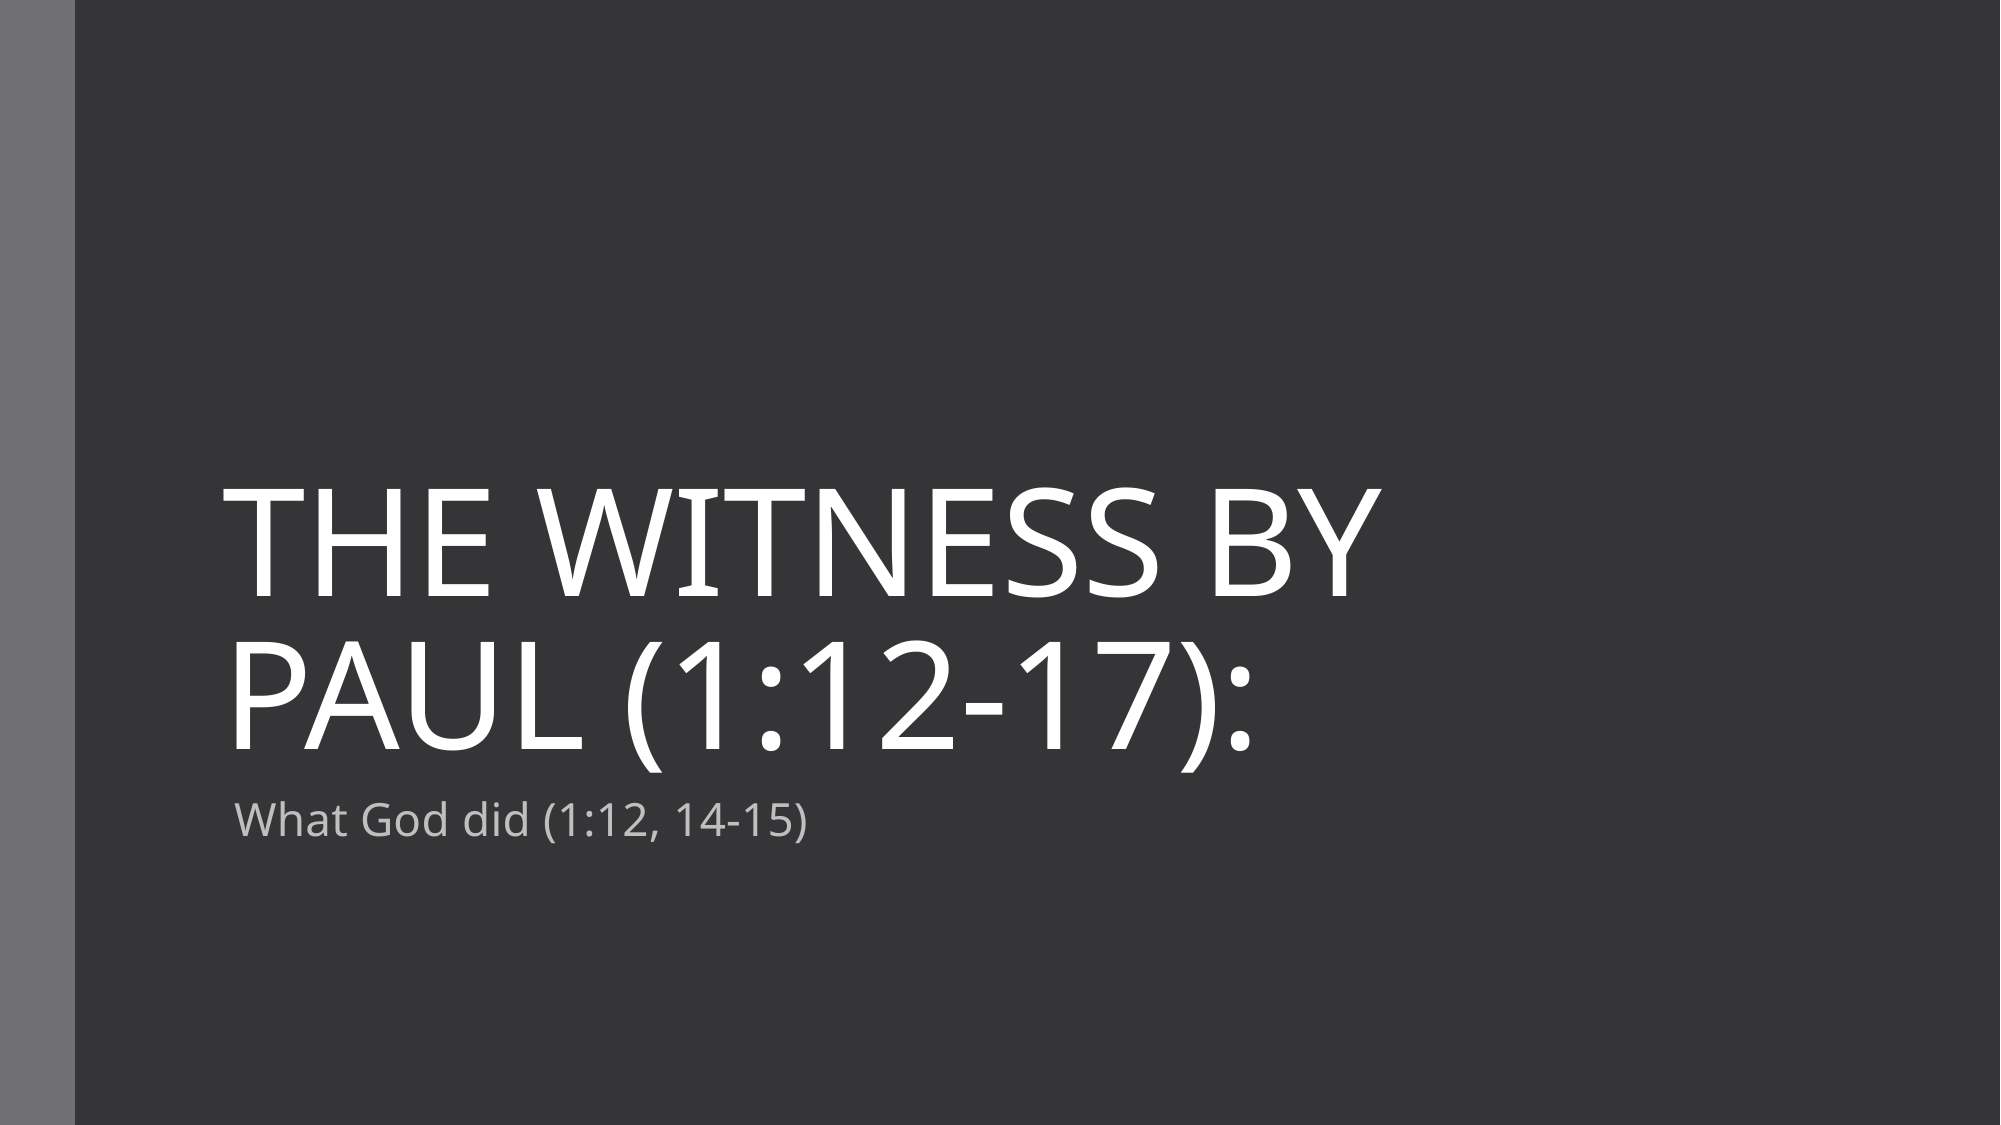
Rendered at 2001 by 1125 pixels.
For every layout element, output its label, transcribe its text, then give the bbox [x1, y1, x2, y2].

subtitle What God did (1:12, 14-15) [206, 787, 1752, 1066]
title THE WITNESS BY PAUL (1:12-17): [206, 124, 1752, 787]
